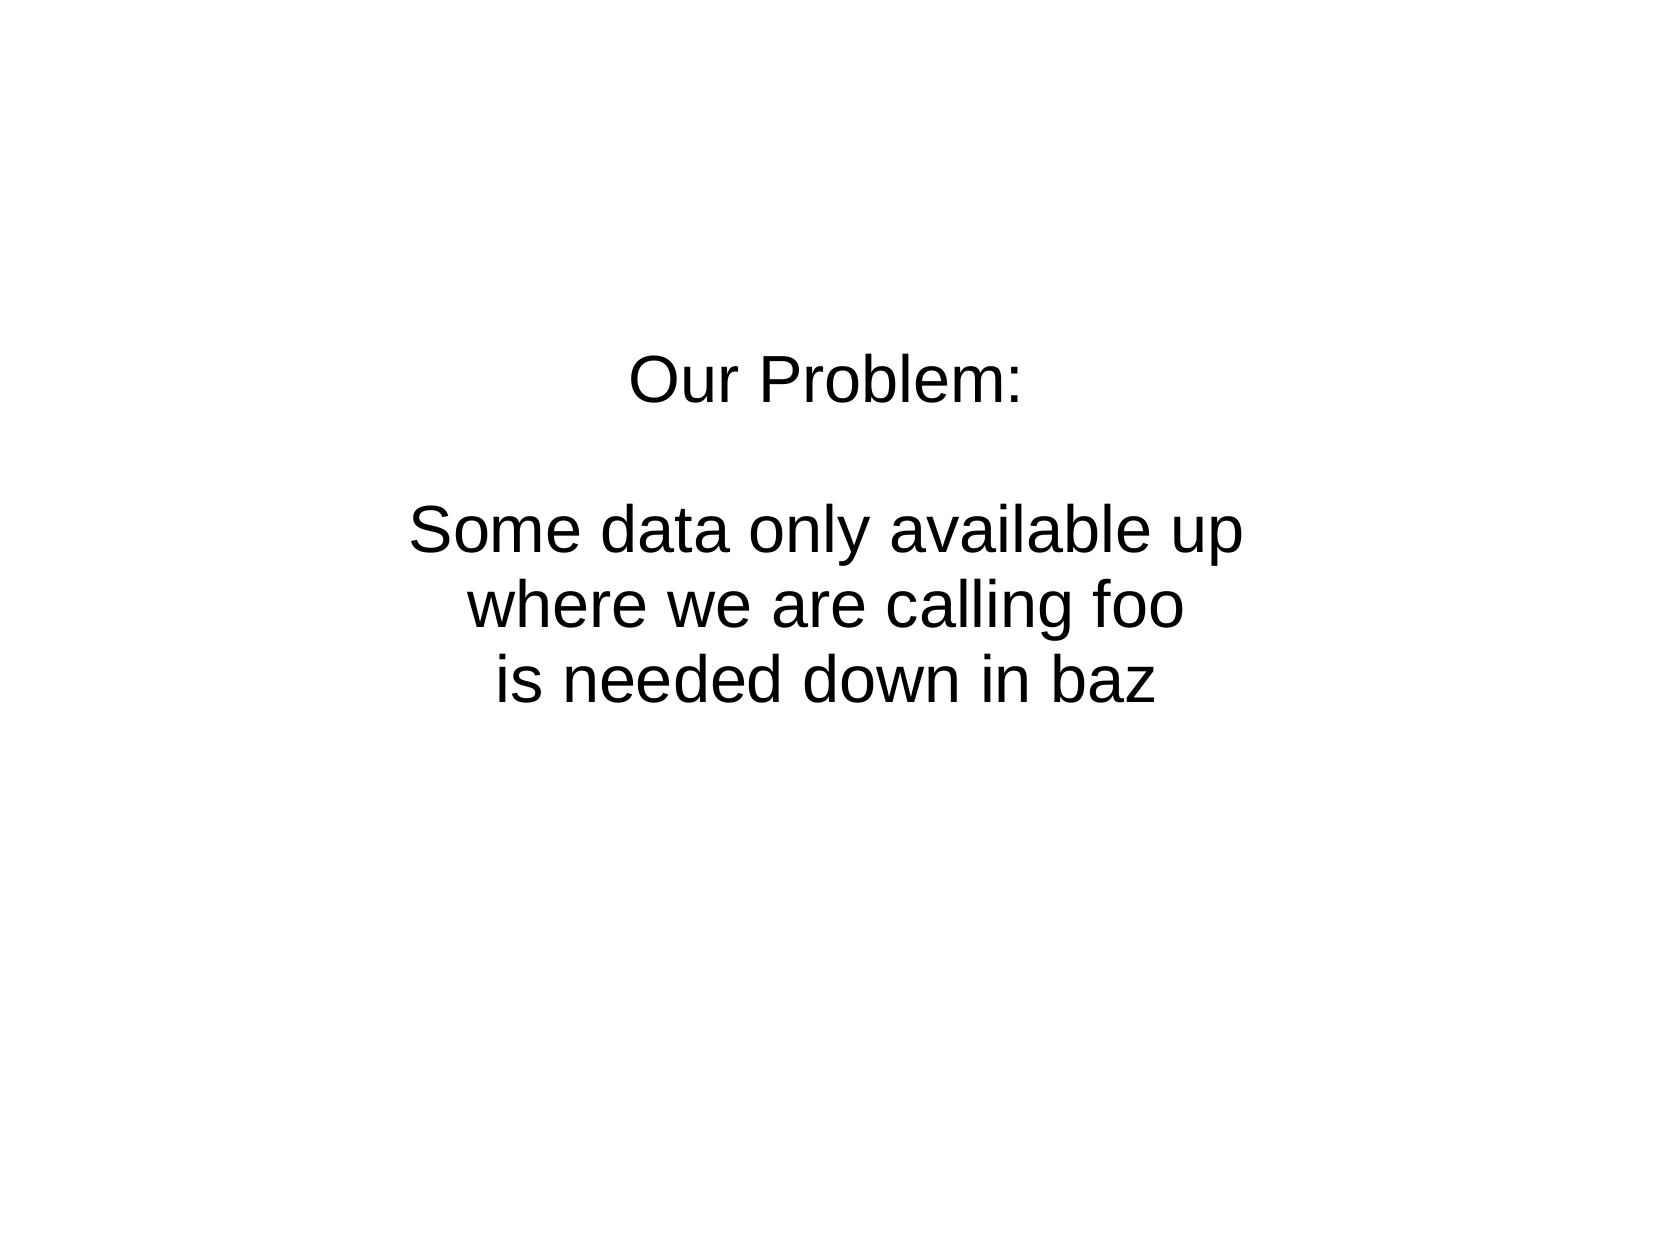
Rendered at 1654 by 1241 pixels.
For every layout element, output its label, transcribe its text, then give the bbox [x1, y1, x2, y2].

subtitle Our Problem: Some data only available up where we are calling foo is needed down in baz [82, 49, 1571, 1010]
